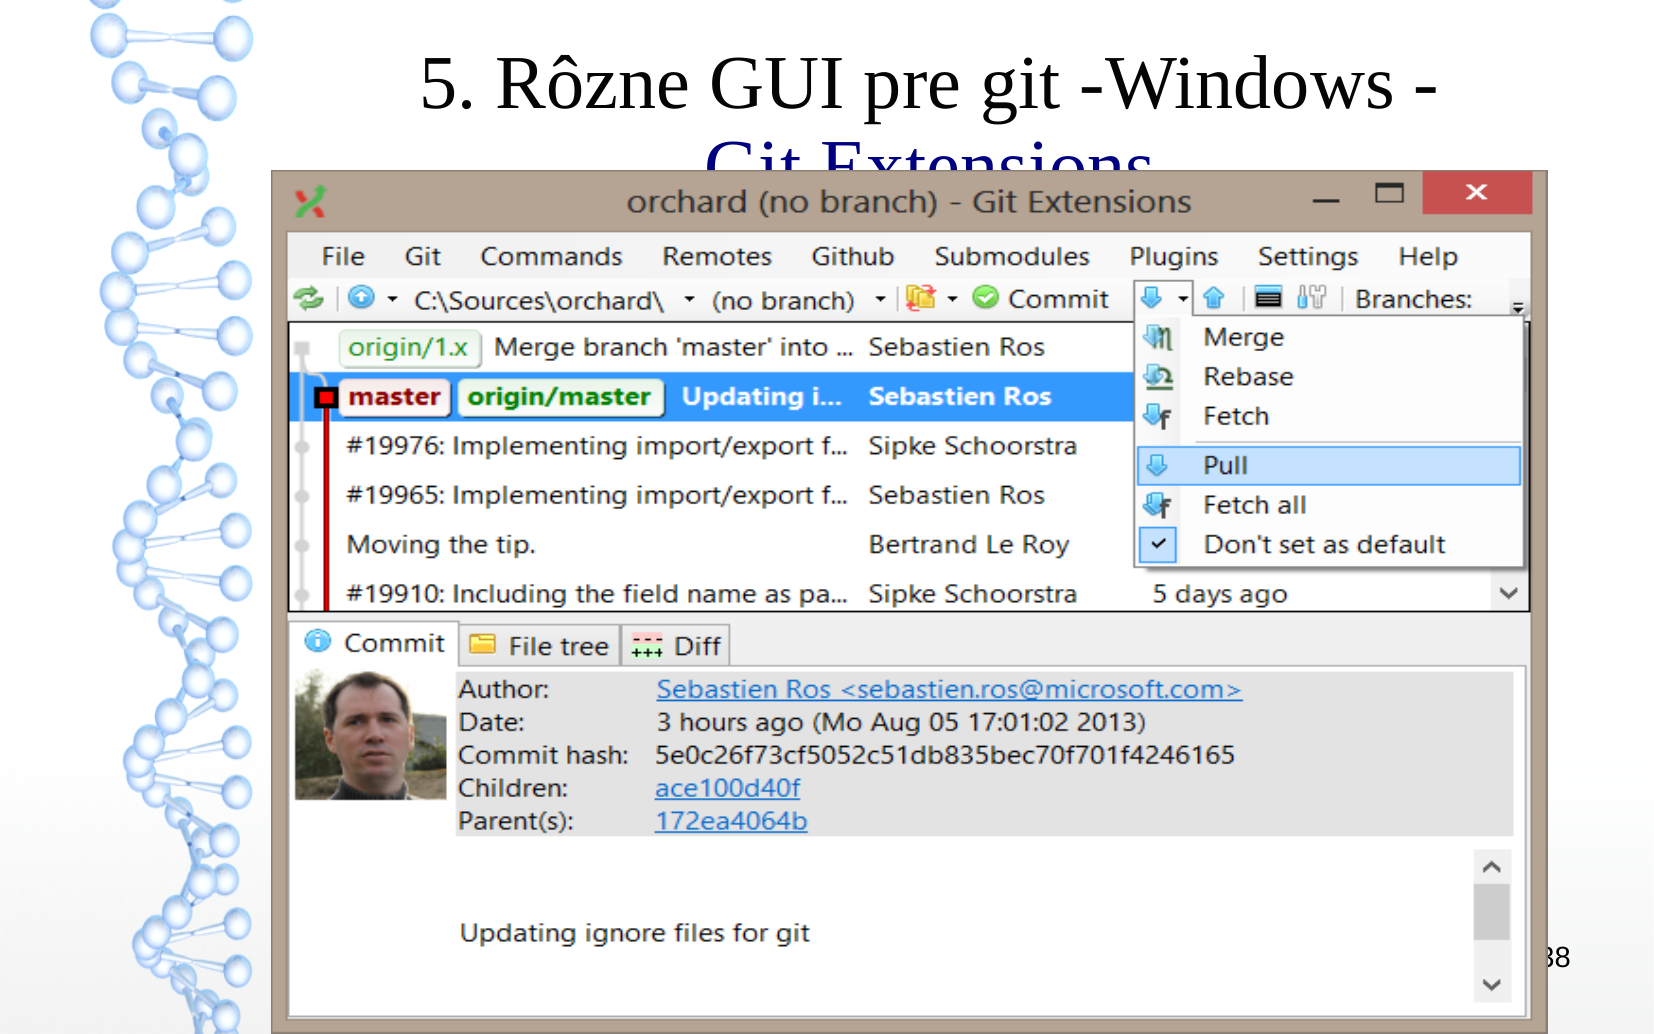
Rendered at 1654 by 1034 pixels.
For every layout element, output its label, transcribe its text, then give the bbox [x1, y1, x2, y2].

picture [0, 0, 1654, 1034]
title 5. Rôzne GUI pre git -Windows -Git Extensions [265, 30, 1595, 219]
